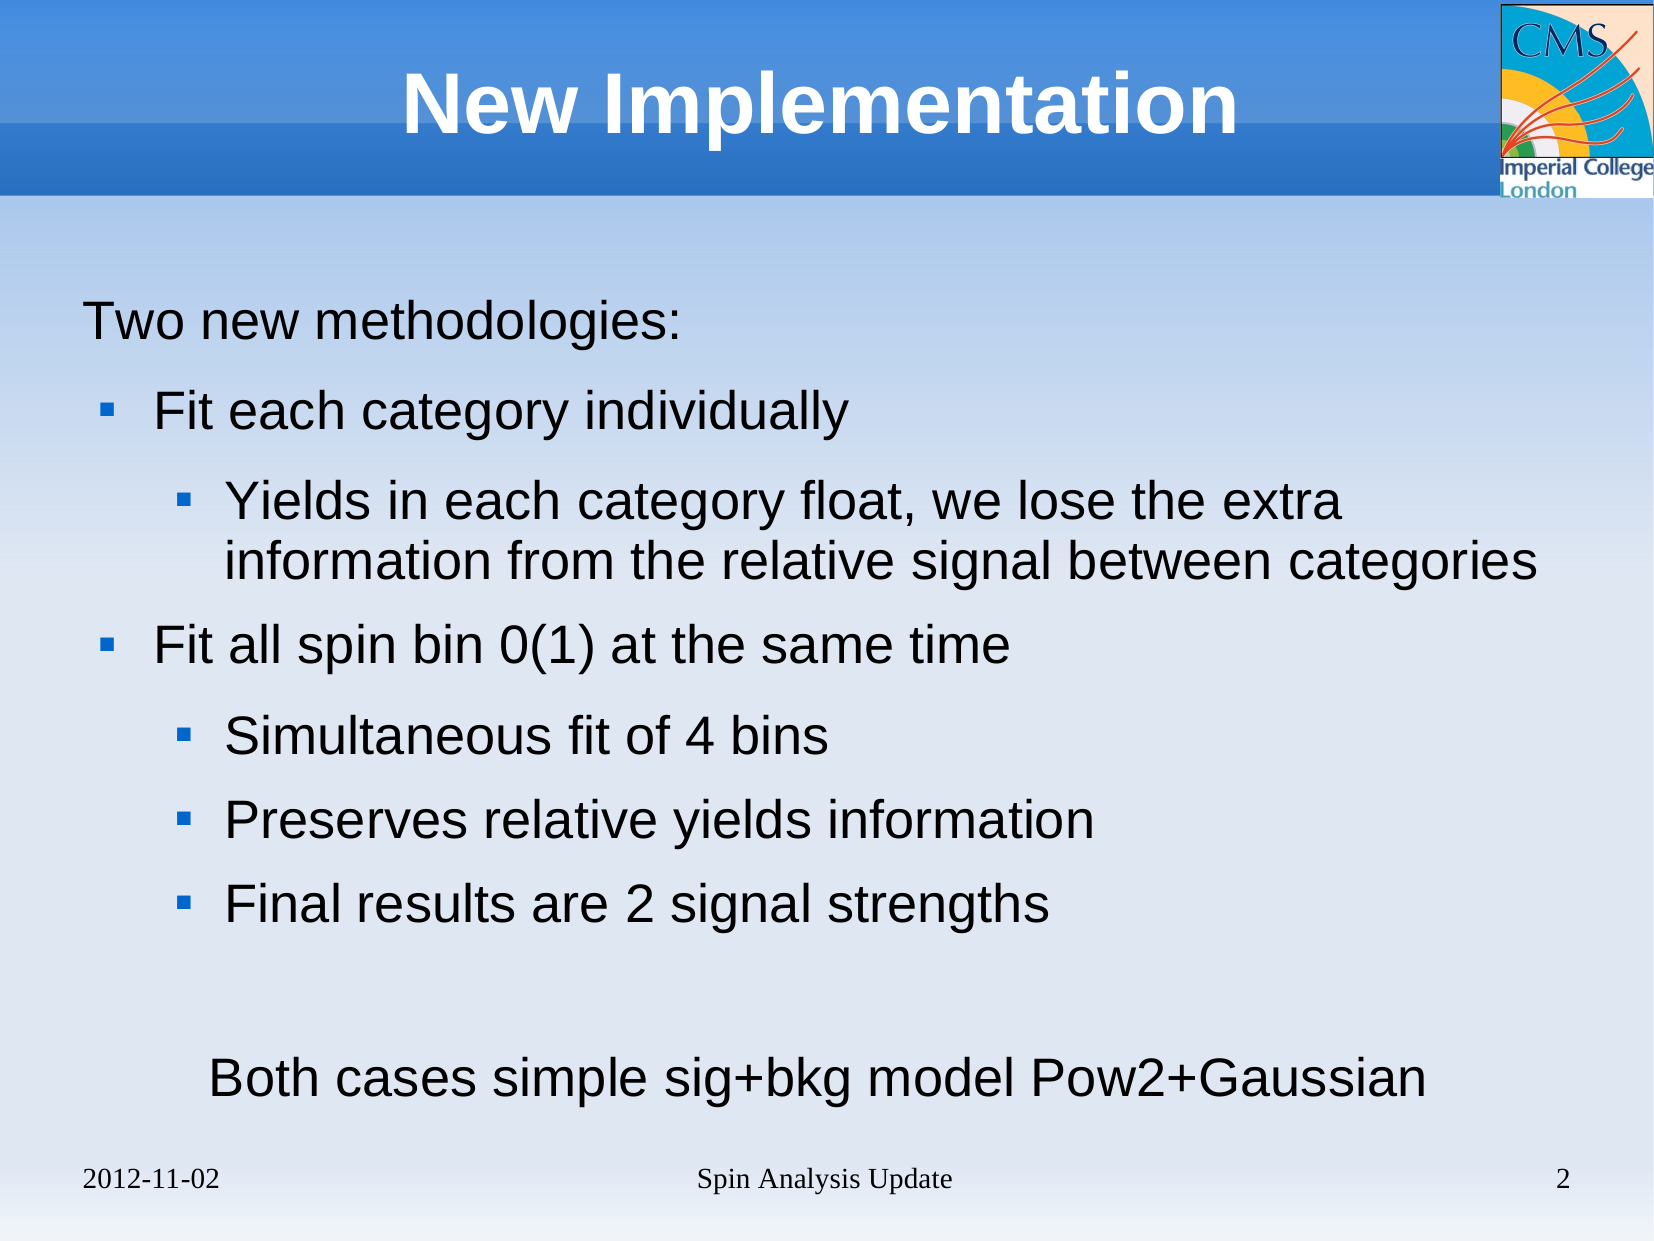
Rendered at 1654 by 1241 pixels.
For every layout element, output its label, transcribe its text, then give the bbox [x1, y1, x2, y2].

picture [0, 0, 1654, 1241]
list Two new methodologies: Fit each category individually Yields in each category float, we lose the extra information from the relative signal between categories Fit all spin bin 0(1) at the same time Simultaneous fit of 4 bins Preserves relative yields information Final results are 2 signal strengths Both cases simple sig+bkg model Pow2+Gaussian [82, 290, 1571, 1109]
title New Implementation [76, 0, 1565, 208]
